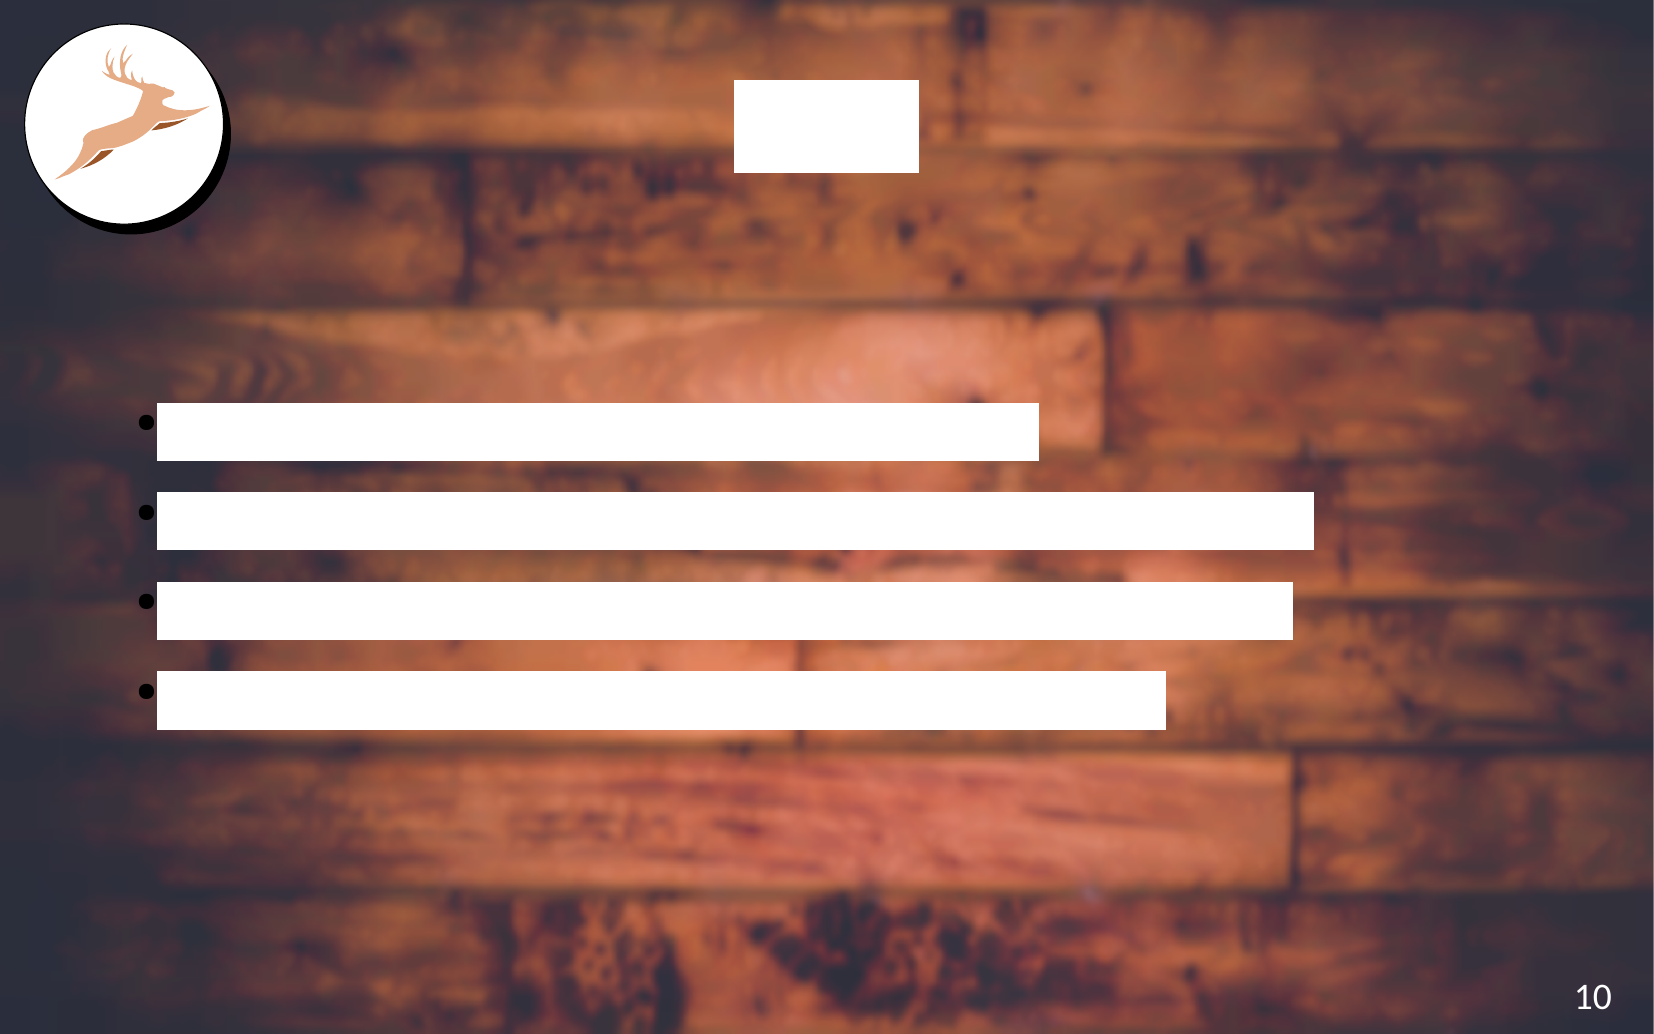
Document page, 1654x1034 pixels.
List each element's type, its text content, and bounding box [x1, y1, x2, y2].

title Bilan [237, 41, 1571, 214]
picture [0, 0, 1654, 1034]
list La planification a été bien respectée. Nous sommes dans les temps, même en avance. Les fonctionnalités de base sont implémentées. Quelques problèmes rencontrés, mais OK. [23, 295, 1619, 895]
text_box 10 [1559, 964, 1642, 1034]
